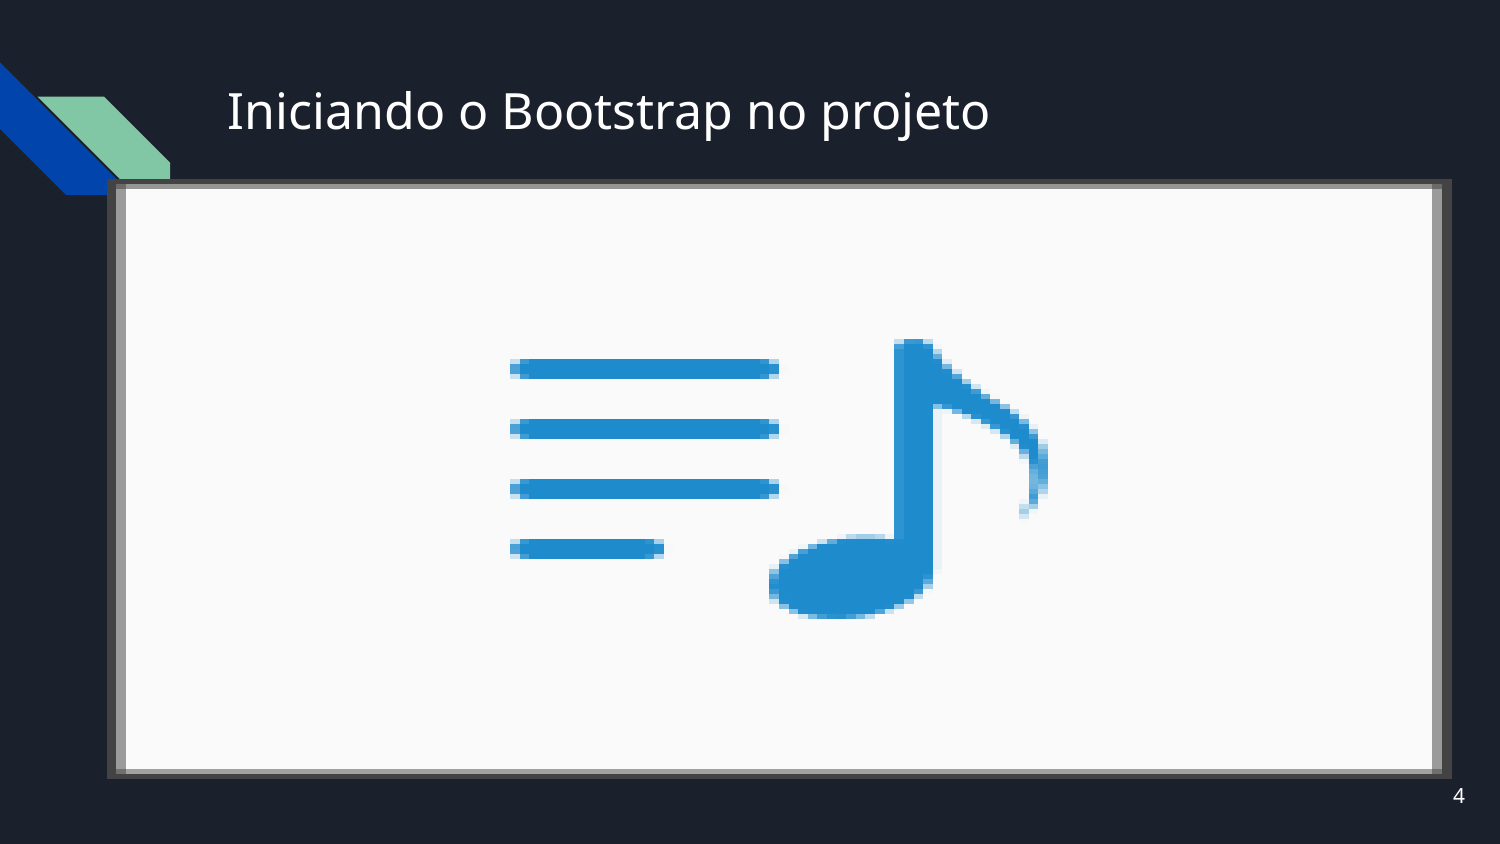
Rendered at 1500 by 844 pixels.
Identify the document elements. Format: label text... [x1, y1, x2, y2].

text_box [106, 178, 1453, 780]
slide_number <número> [1389, 764, 1480, 830]
title Iniciando o Bootstrap no projeto [212, 64, 1368, 178]
